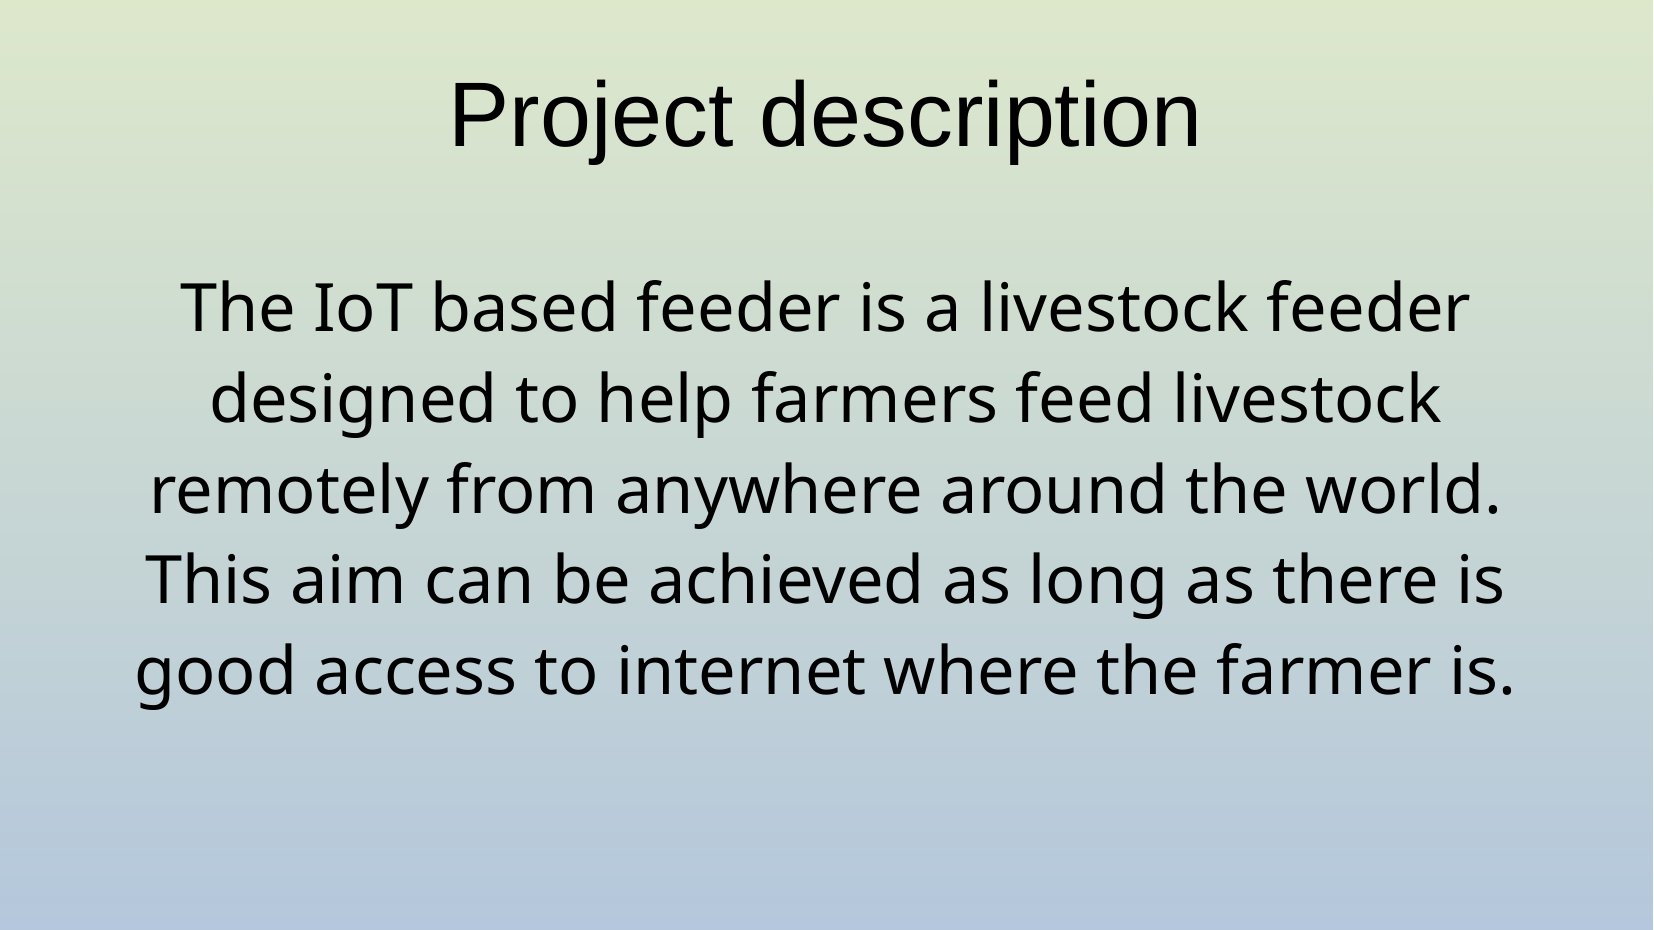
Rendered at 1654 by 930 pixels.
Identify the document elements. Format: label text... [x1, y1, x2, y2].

subtitle The IoT based feeder is a livestock feeder designed to help farmers feed livestock remotely from anywhere around the world. This aim can be achieved as long as there is good access to internet where the farmer is. [82, 217, 1571, 757]
title Project description [82, 37, 1571, 193]
